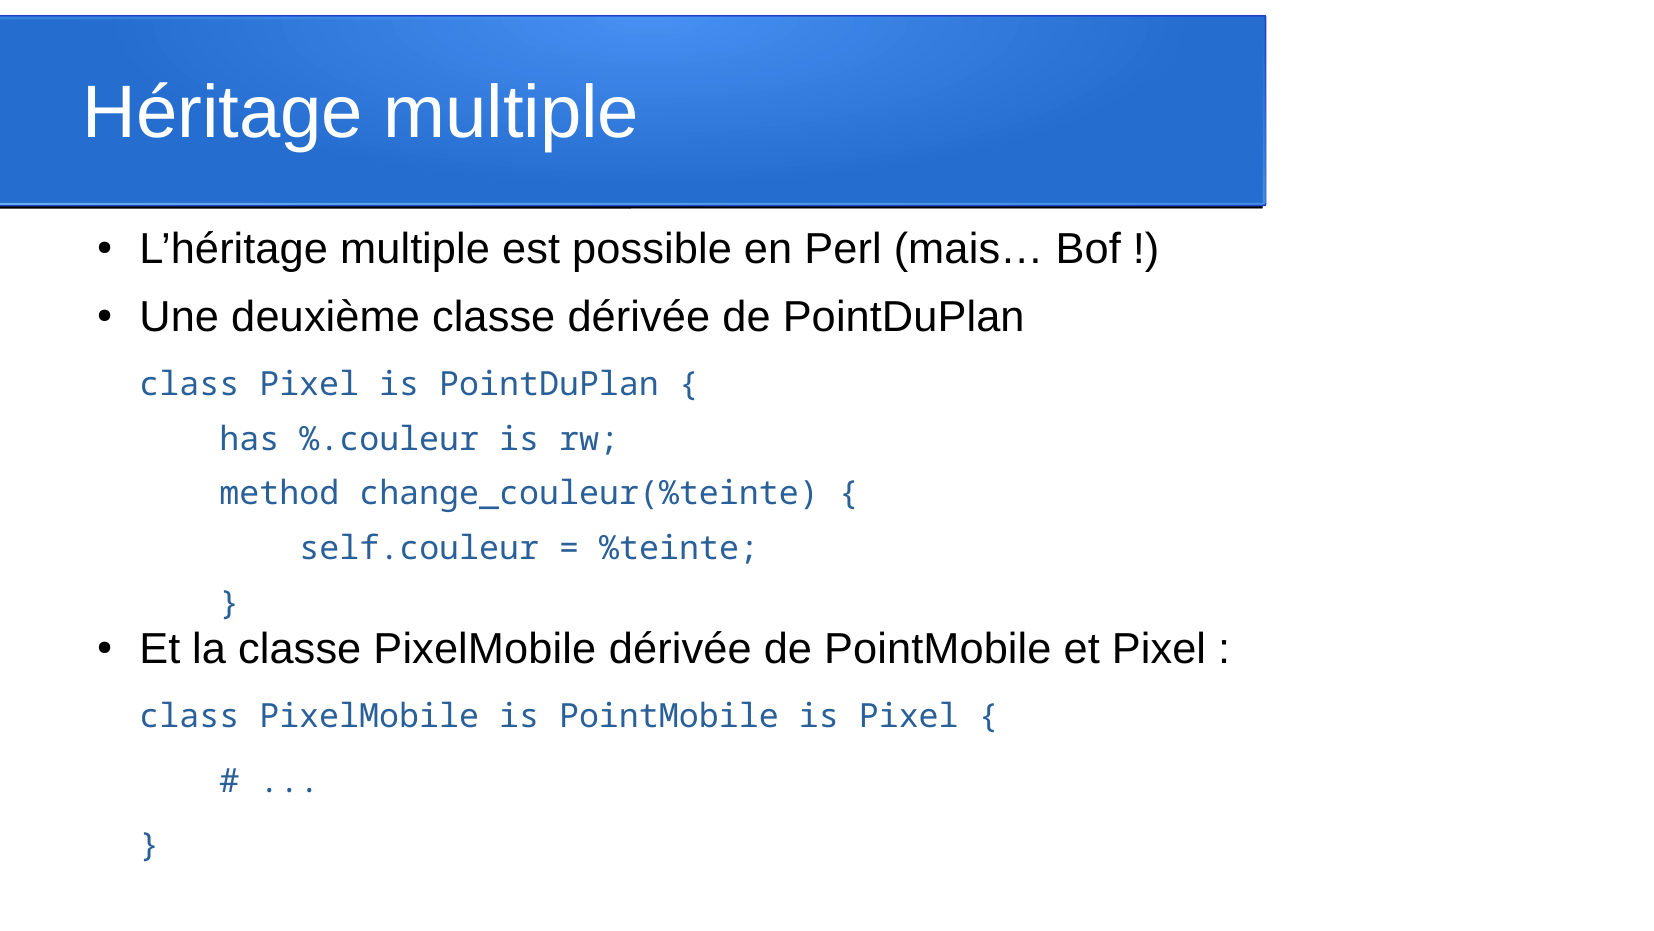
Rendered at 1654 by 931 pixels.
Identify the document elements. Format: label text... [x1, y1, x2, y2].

title Héritage multiple [82, 35, 1235, 189]
list L’héritage multiple est possible en Perl (mais… Bof !) Une deuxième classe dérivée de PointDuPlan class Pixel is PointDuPlan { has %.couleur is rw; method change_couleur(%teinte) { self.couleur = %teinte; } Et la classe PixelMobile dérivée de PointMobile et Pixel : class PixelMobile is PointMobile is Pixel { # ... } [82, 224, 1571, 875]
picture [0, 13, 1270, 212]
